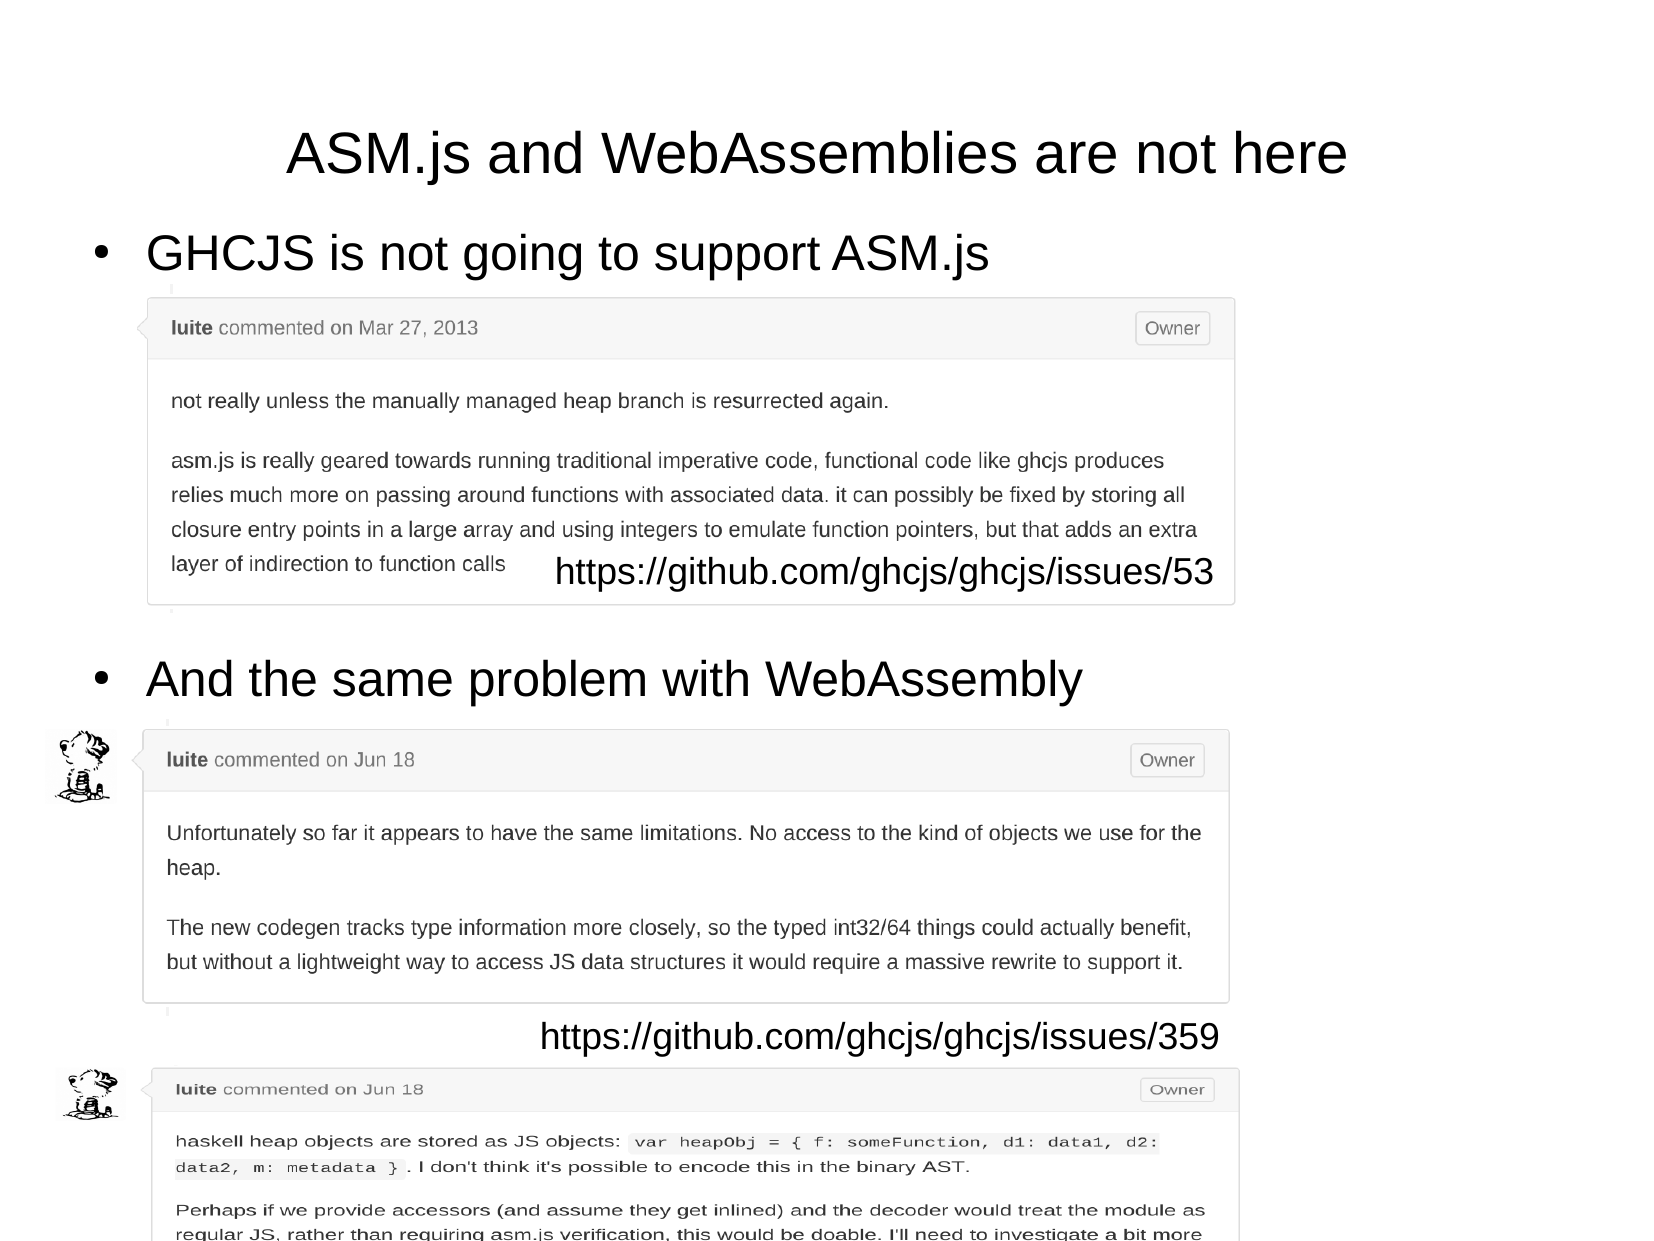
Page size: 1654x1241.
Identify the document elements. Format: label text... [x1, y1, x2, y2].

list GHCJS is not going to support ASM.js And the same problem with WebAssembly [75, 225, 1564, 945]
title ASM.js and WebAssemblies are not here [82, 49, 1571, 257]
picture [55, 1065, 1246, 1241]
text_box https://github.com/ghcjs/ghcjs/issues/53 [540, 543, 1230, 601]
picture [137, 284, 1246, 614]
picture [45, 719, 1236, 1016]
text_box https://github.com/ghcjs/ghcjs/issues/359 [525, 1008, 1236, 1066]
